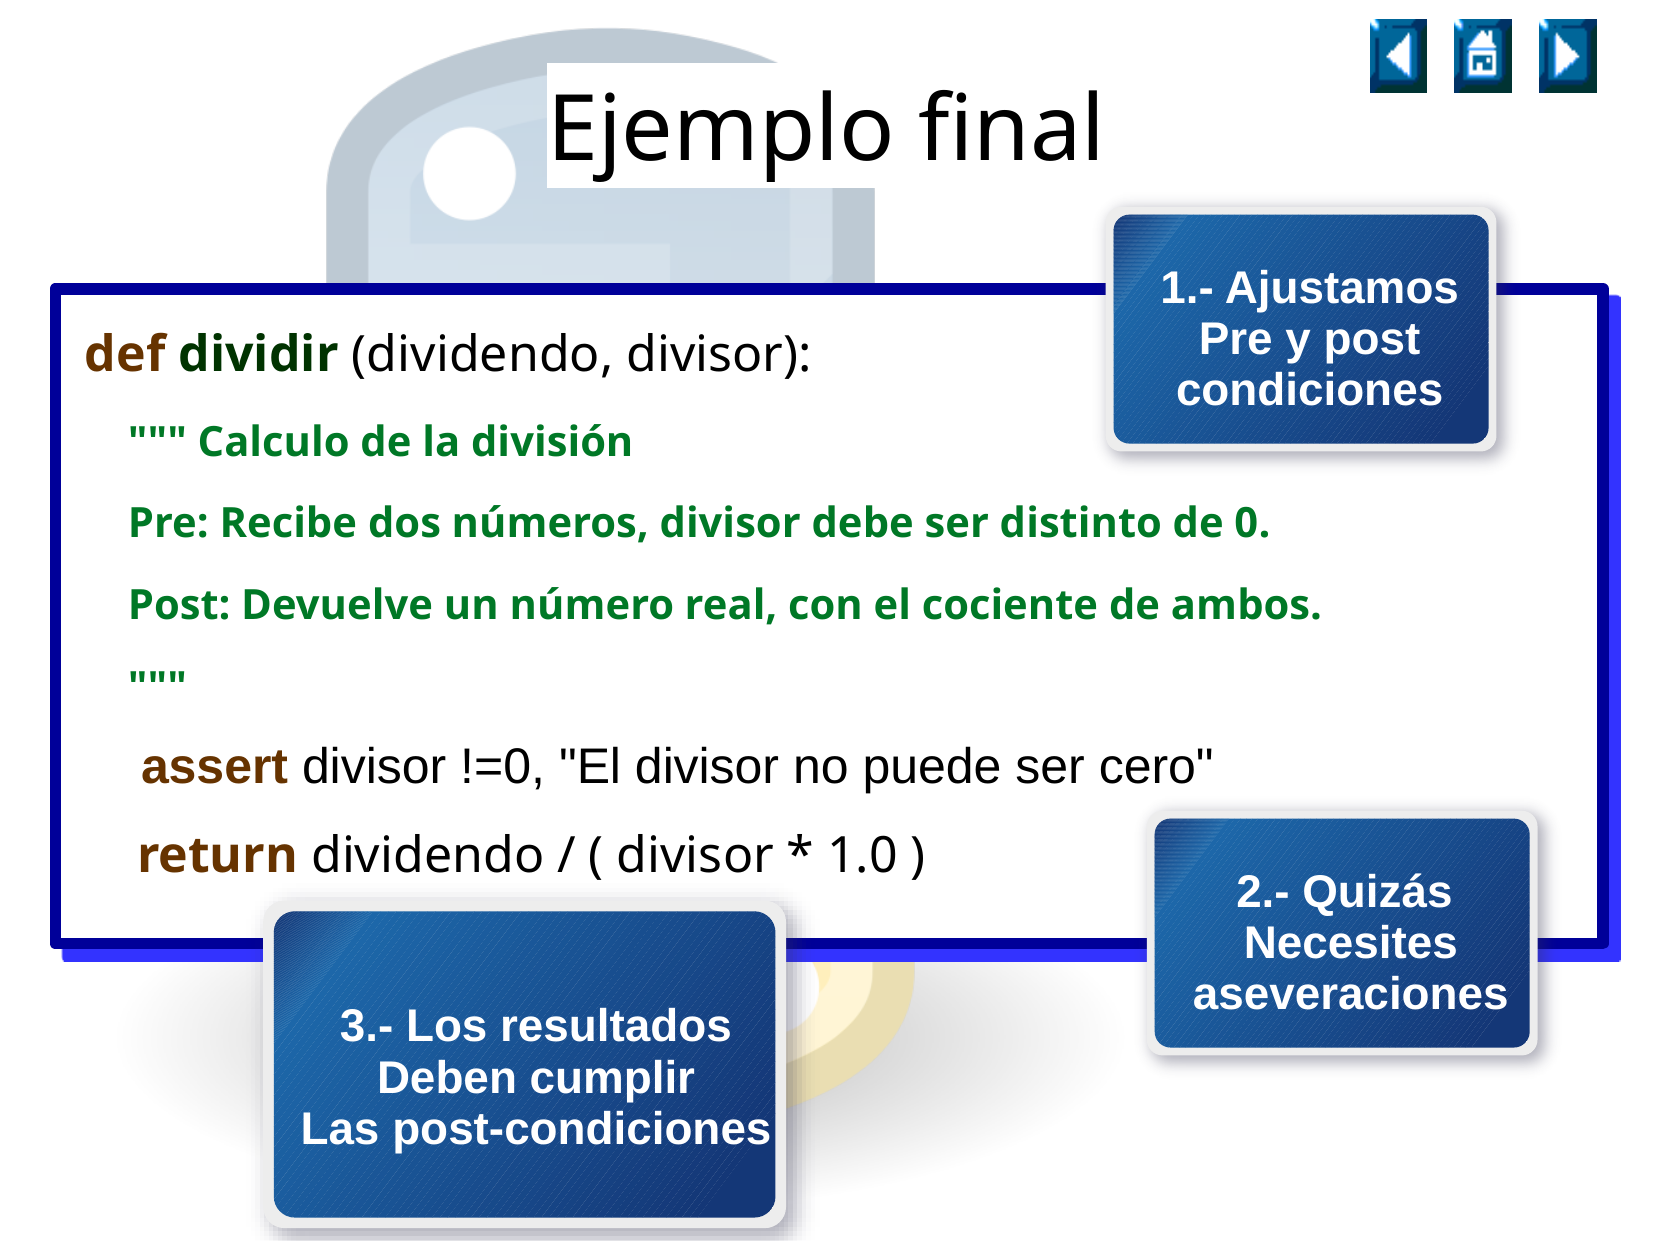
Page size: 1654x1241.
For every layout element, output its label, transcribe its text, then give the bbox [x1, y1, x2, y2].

picture [1554, 33, 1579, 77]
picture [1126, 790, 1576, 1096]
text_box def dividir (dividendo, divisor): """ Calculo de la división Pre: Recibe dos números, divisor debe ser distinto de 0. Post: Devuelve un número real, con el cociente de ambos. """ assert divisor !=0, "El divisor no puede ser cero" return dividendo / ( divisor * 1.0 ) [55, 288, 1603, 944]
picture [1370, 19, 1379, 31]
picture [1454, 19, 1463, 31]
picture [235, 873, 837, 1241]
picture [1539, 19, 1548, 31]
picture [1454, 19, 1512, 93]
picture [1084, 186, 1535, 492]
title Ejemplo final [82, 49, 1571, 201]
picture [1370, 19, 1427, 93]
picture [1539, 19, 1597, 93]
